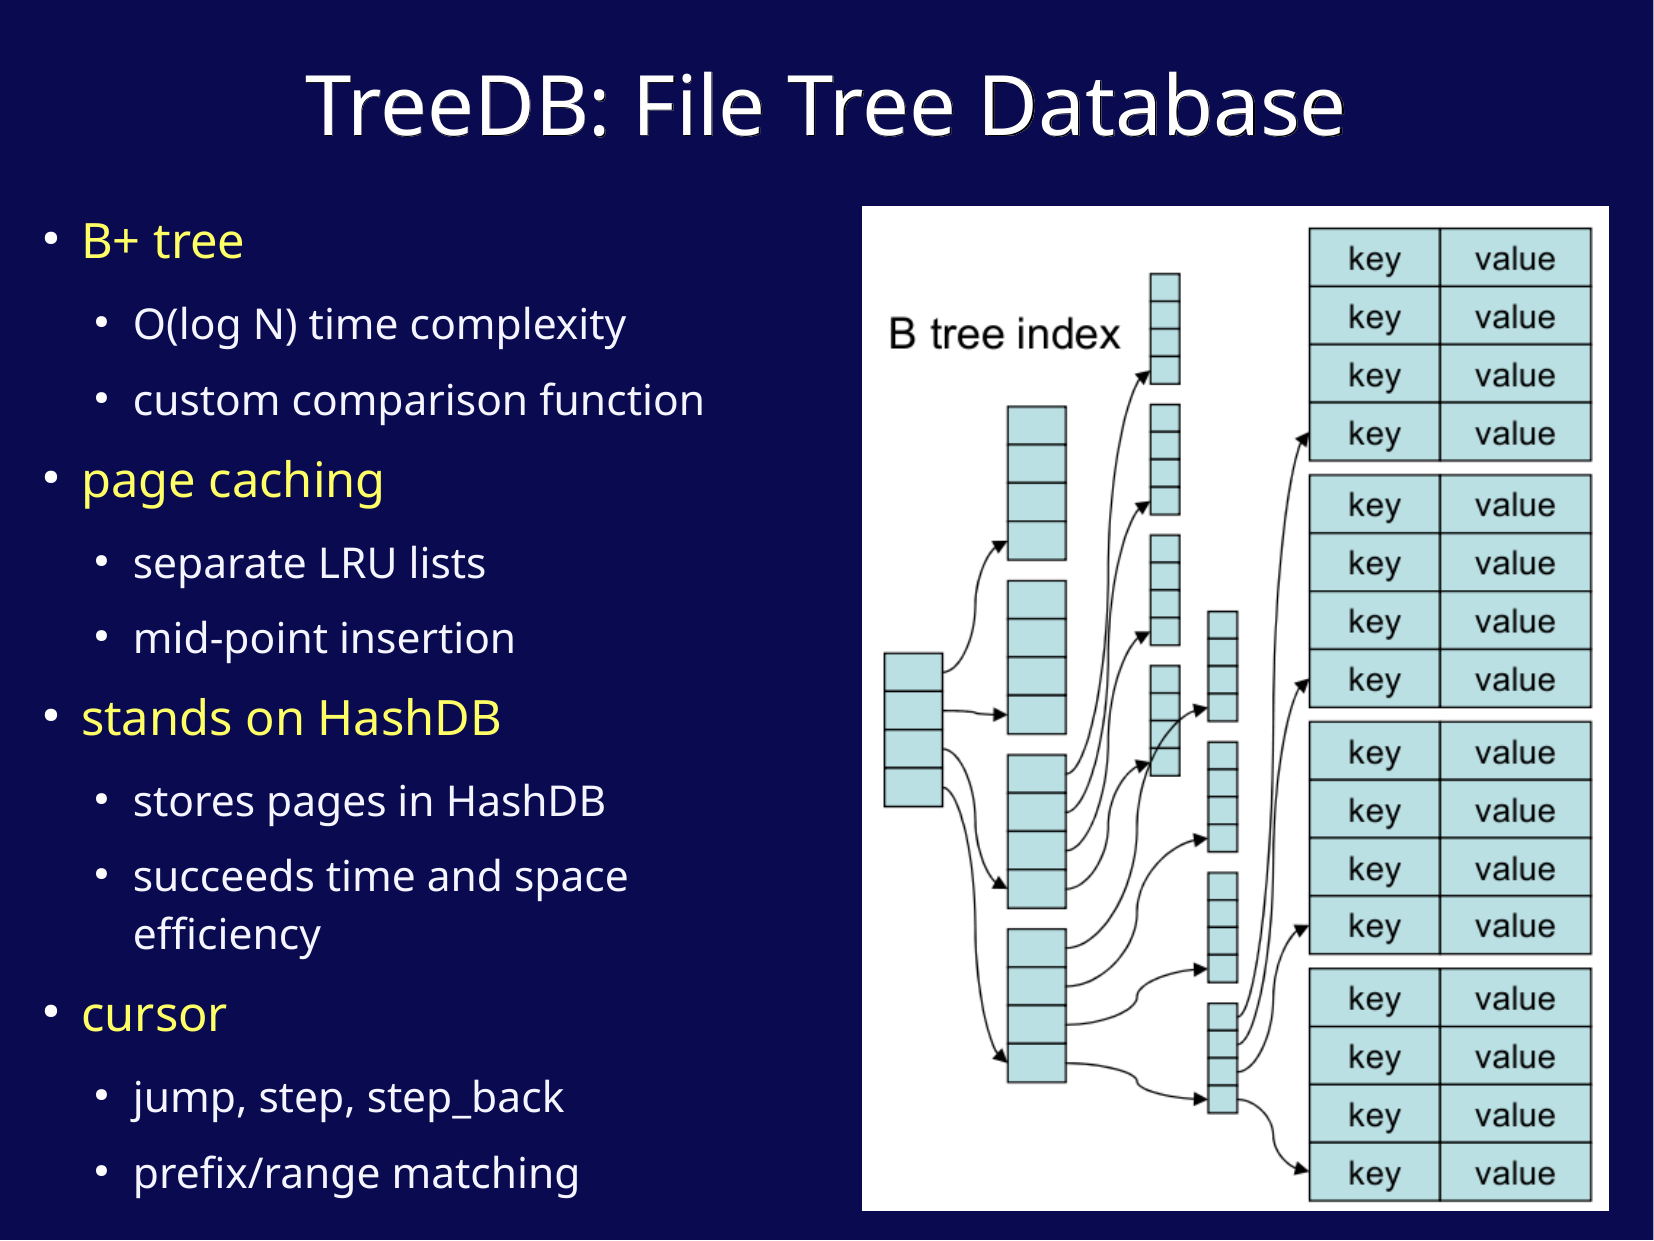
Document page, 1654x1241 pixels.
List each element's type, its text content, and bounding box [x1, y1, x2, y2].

title TreeDB: File Tree Database [29, 29, 1625, 178]
picture [862, 206, 1609, 1211]
list B+ tree O(log N) time complexity custom comparison function page caching separate LRU lists mid-point insertion stands on HashDB stores pages in HashDB succeeds time and space efficiency cursor jump, step, step_back prefix/range matching [29, 206, 808, 1211]
